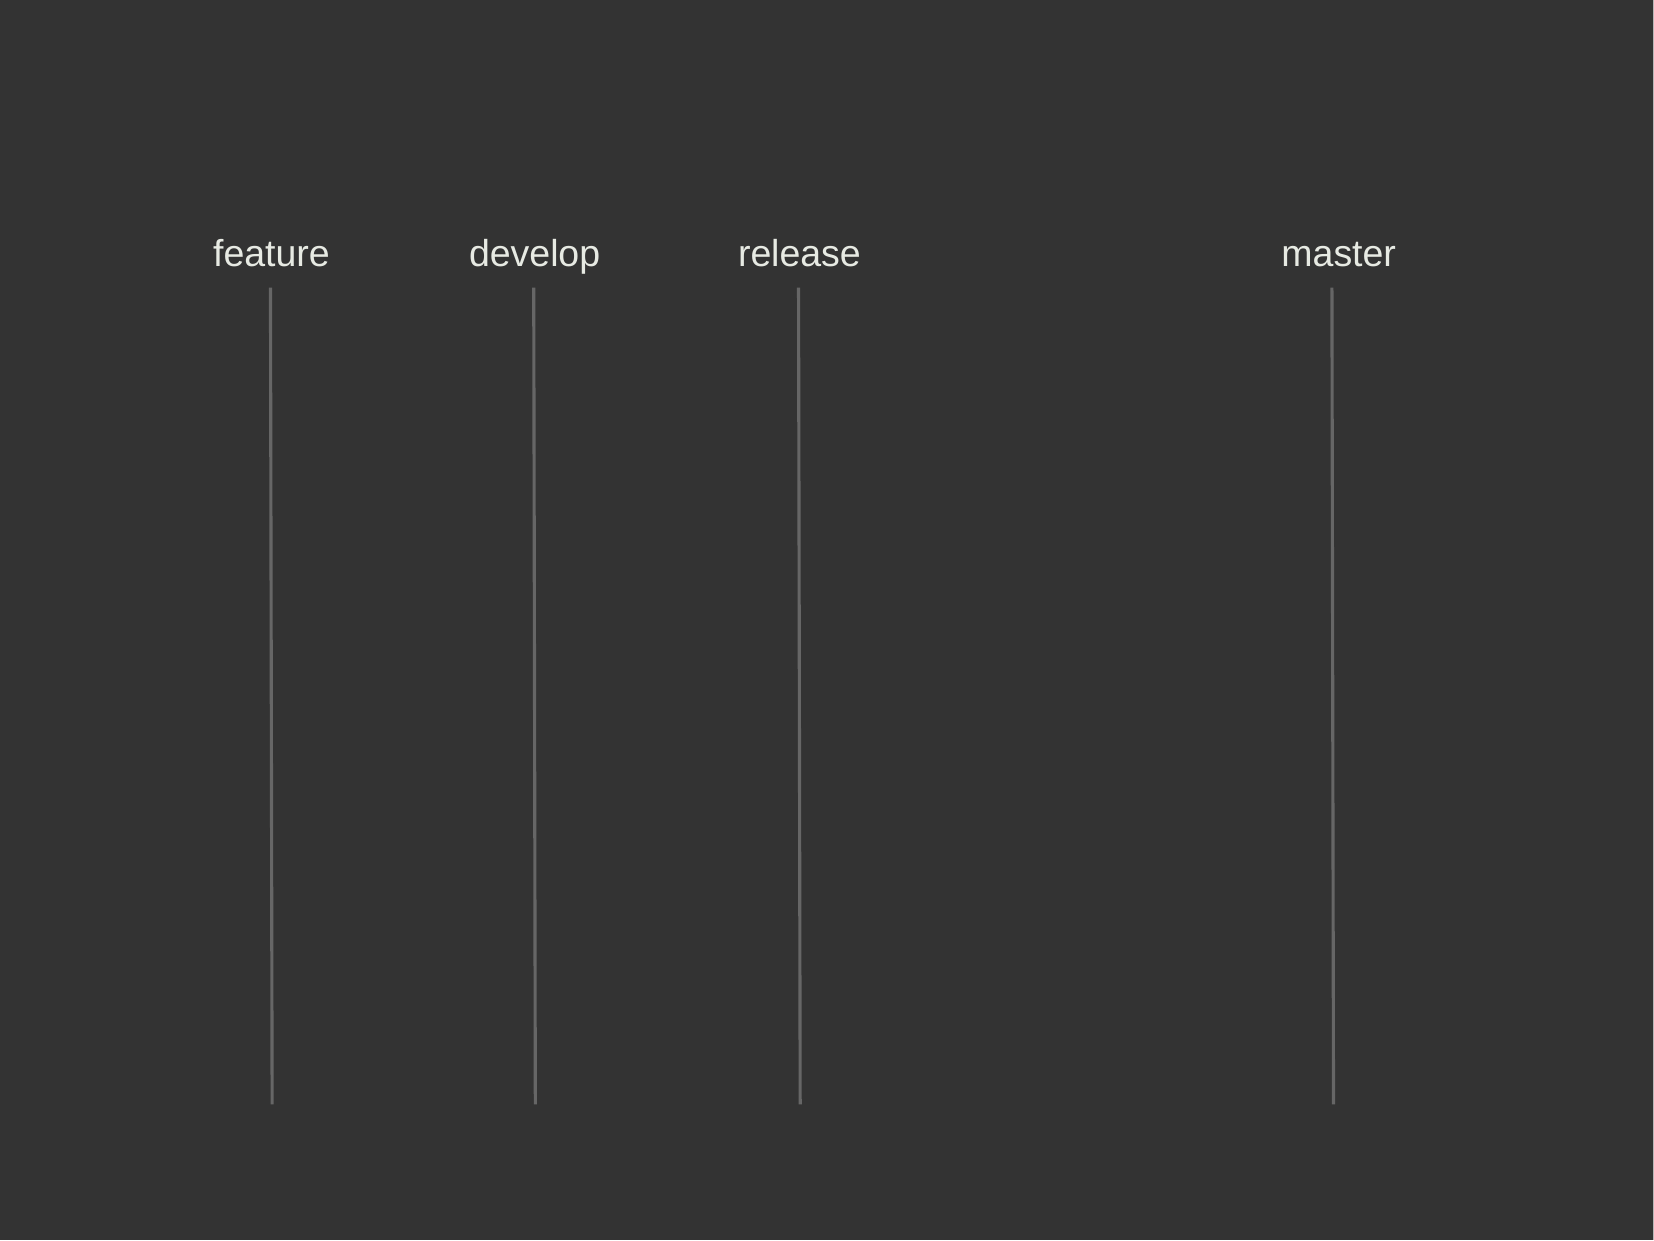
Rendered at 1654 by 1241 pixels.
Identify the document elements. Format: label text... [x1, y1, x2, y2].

text_box release [691, 213, 908, 288]
text_box master [1230, 213, 1447, 288]
text_box develop [426, 213, 643, 288]
text_box feature [163, 213, 380, 288]
